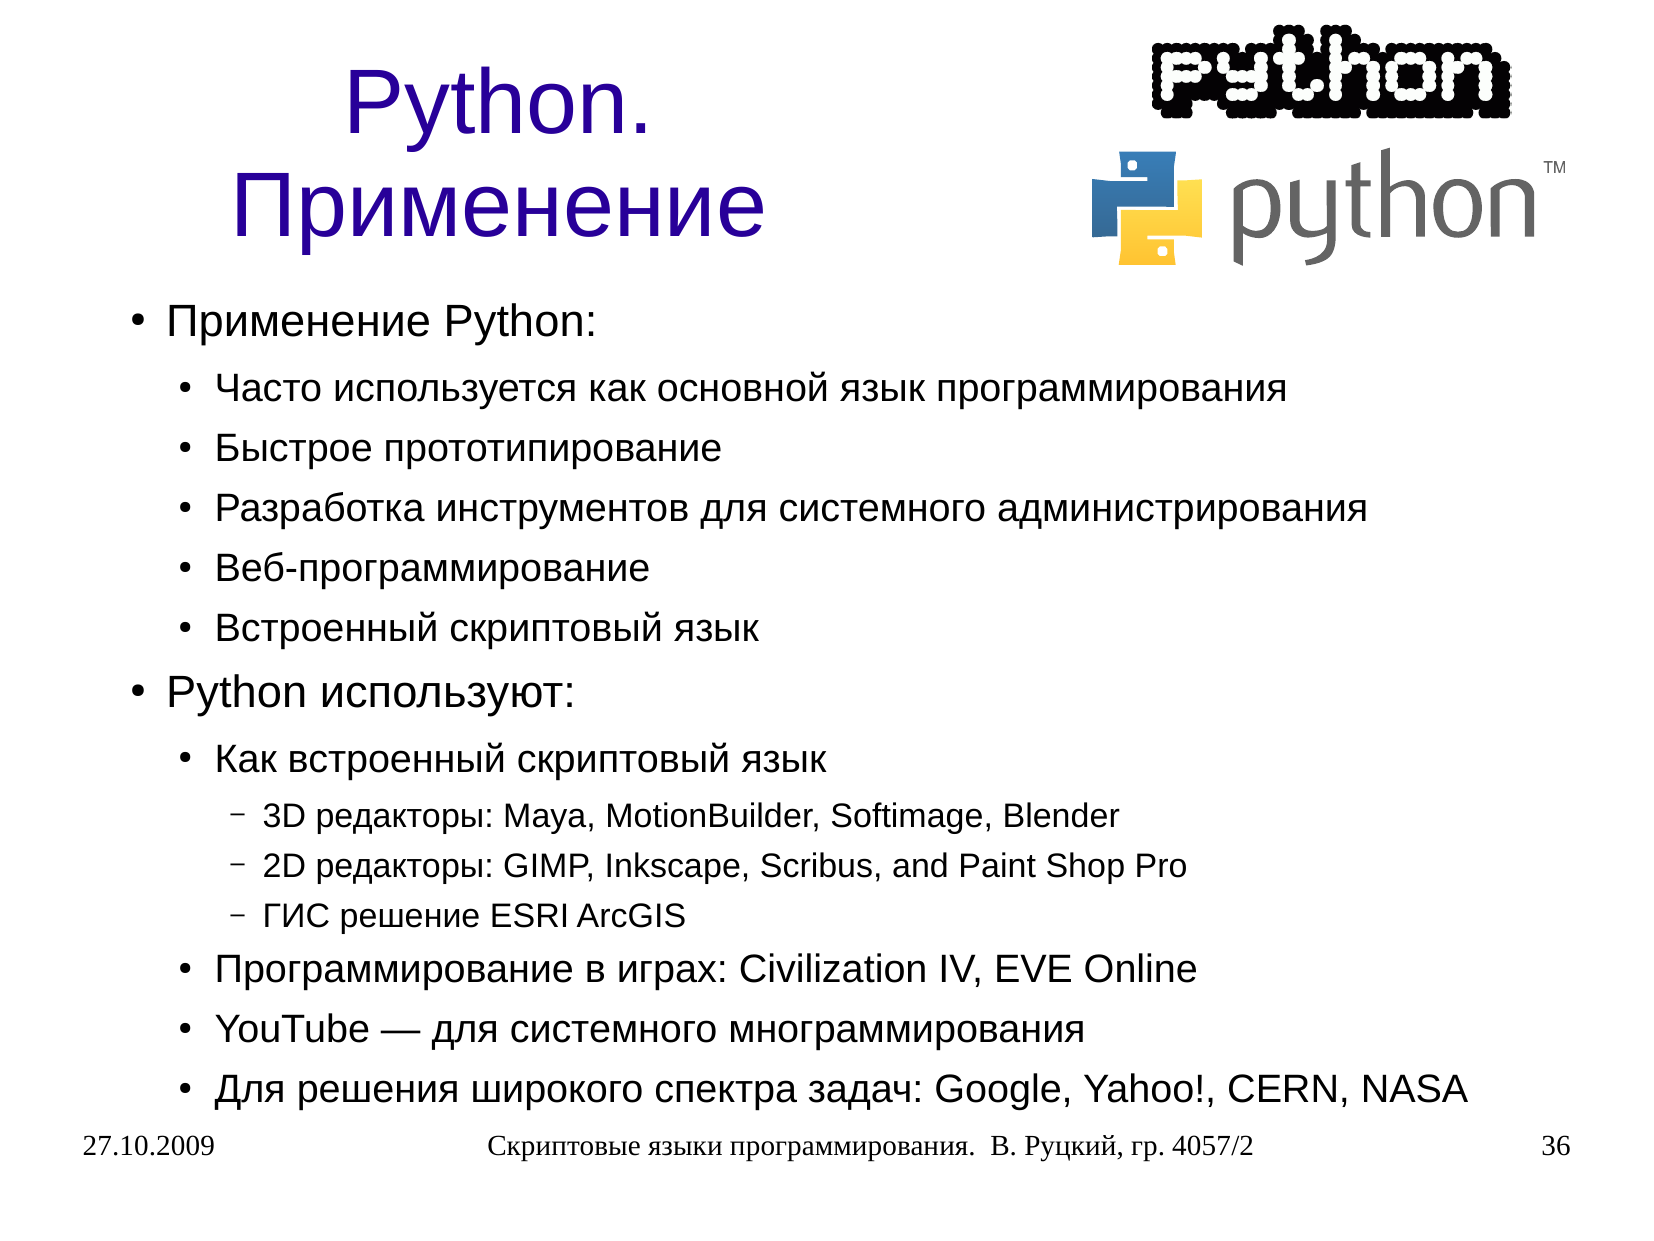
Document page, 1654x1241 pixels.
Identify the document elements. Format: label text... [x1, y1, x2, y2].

picture [1151, 24, 1512, 119]
list Применение Python: Часто используется как основной язык программирования Быстрое прототипирование Разработка инструментов для системного администрирования Веб-программирование Встроенный скриптовый язык Python используют: Как встроенный скриптовый язык 3D редакторы: Maya, MotionBuilder, Softimage, Blender 2D редакторы: GIMP, Inkscape, Scribus, and Paint Shop Pro ГИС решение ESRI ArcGIS Программирование в играх: Civilization IV, EVE Online YouTube — для системного многраммирования Для решения широкого спектра задач: Google, Yahoo!, CERN, NASA [118, 295, 826, 1114]
picture [1092, 147, 1565, 266]
title Python. Применение [82, 49, 916, 257]
list [826, 295, 1595, 1114]
